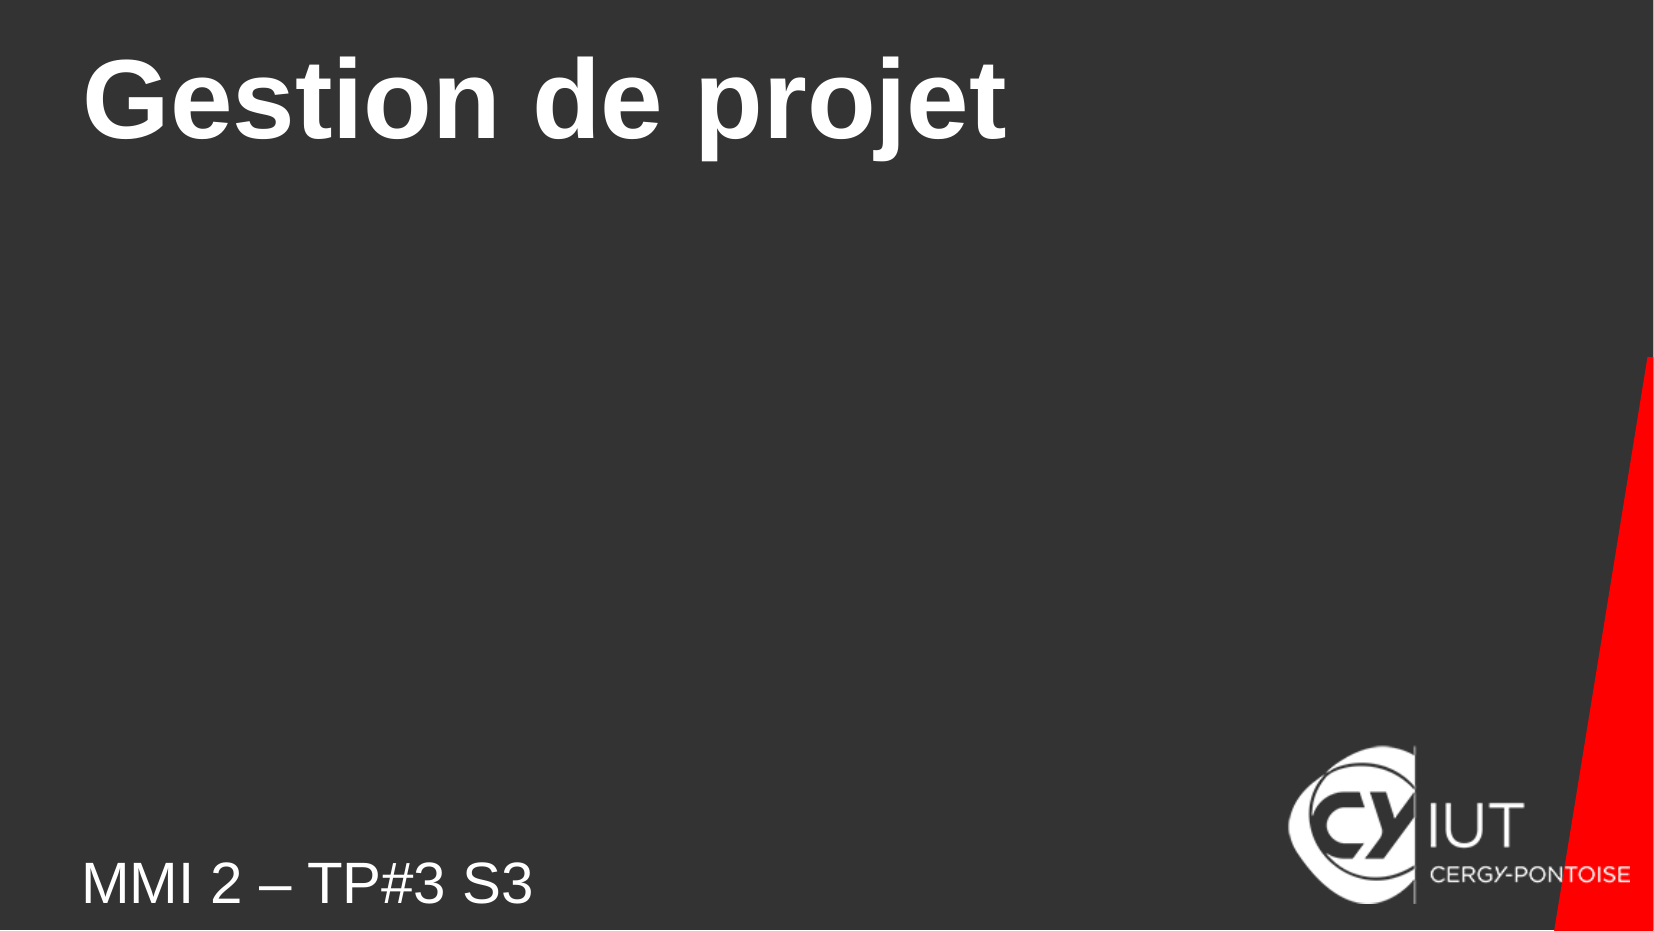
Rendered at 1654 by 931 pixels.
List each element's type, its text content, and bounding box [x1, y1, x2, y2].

title Gestion de projet [82, 36, 1571, 226]
picture [1284, 744, 1630, 904]
title MMI 2 – TP#3 S3 [81, 805, 1134, 931]
text_box [1554, 356, 1654, 931]
